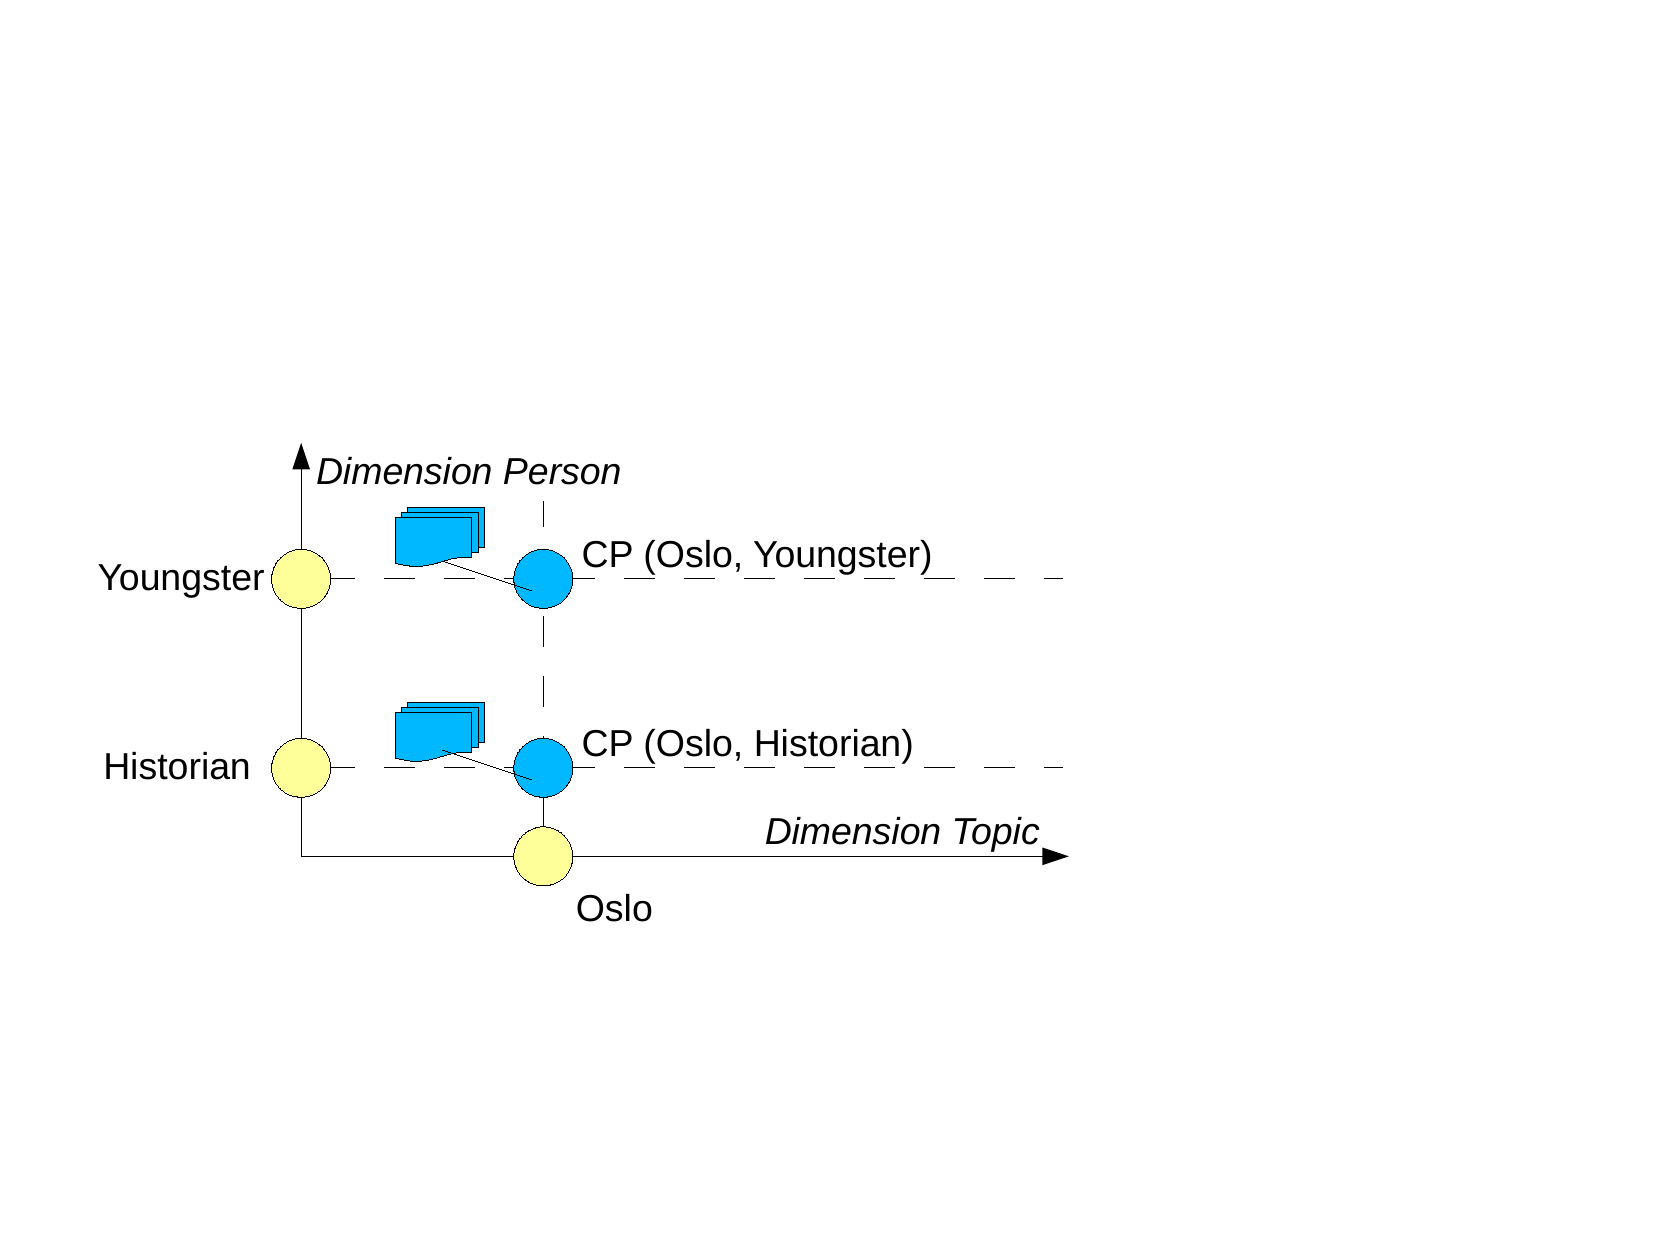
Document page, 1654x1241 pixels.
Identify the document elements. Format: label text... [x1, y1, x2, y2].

text_box Youngster [82, 549, 280, 607]
text_box Dimension Topic [750, 803, 1055, 856]
text_box CP (Oslo, Youngster) [566, 525, 948, 583]
text_box [513, 549, 573, 609]
text_box Dimension Person [301, 443, 637, 500]
text_box [280, 549, 331, 609]
text_box [271, 738, 331, 798]
text_box [513, 738, 573, 798]
text_box Historian [88, 738, 266, 796]
text_box Oslo [561, 879, 668, 937]
text_box [513, 826, 573, 886]
text_box CP (Oslo, Historian) [566, 714, 929, 772]
text_box [395, 702, 485, 762]
text_box [395, 507, 485, 567]
